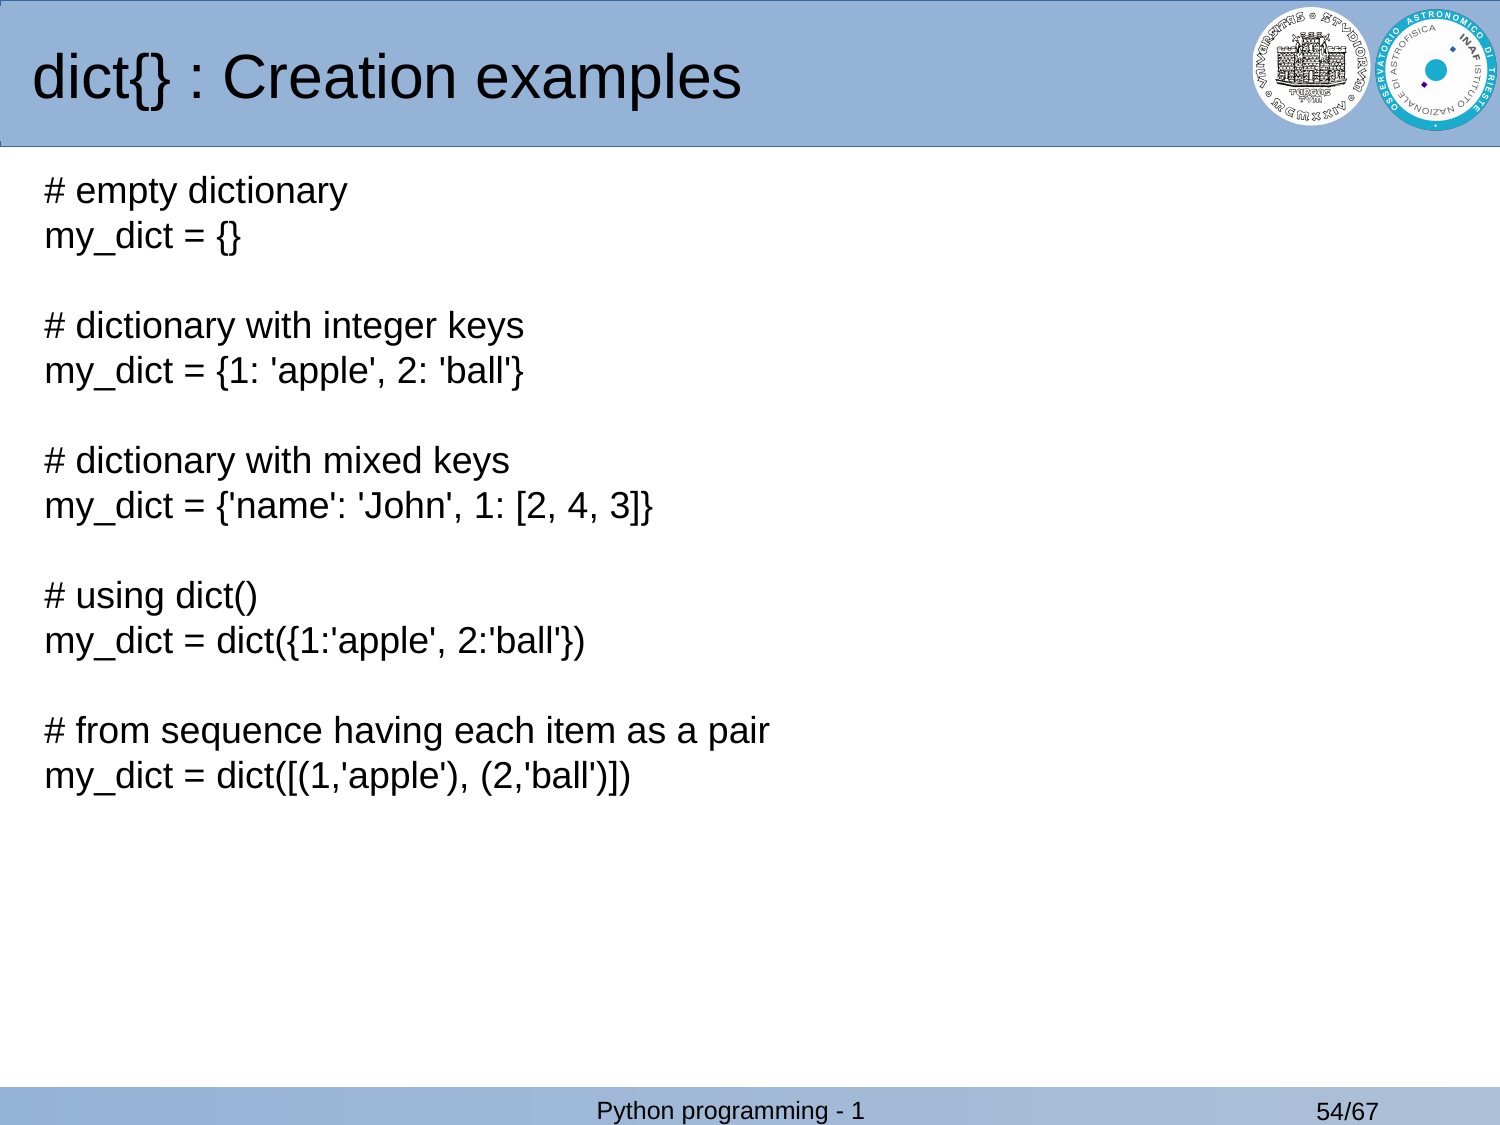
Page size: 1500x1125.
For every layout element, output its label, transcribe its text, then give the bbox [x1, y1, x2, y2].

list # empty dictionary my_dict = {} # dictionary with integer keys my_dict = {1: 'apple', 2: 'ball'} # dictionary with mixed keys my_dict = {'name': 'John', 1: [2, 4, 3]} # using dict() my_dict = dict({1:'apple', 2:'ball'}) # from sequence having each item as a pair my_dict = dict([(1,'apple'), (2,'ball')]) [29, 158, 1500, 1071]
picture [1253, 0, 1500, 156]
text_box dict{} : Creation examples [0, 5, 1253, 141]
